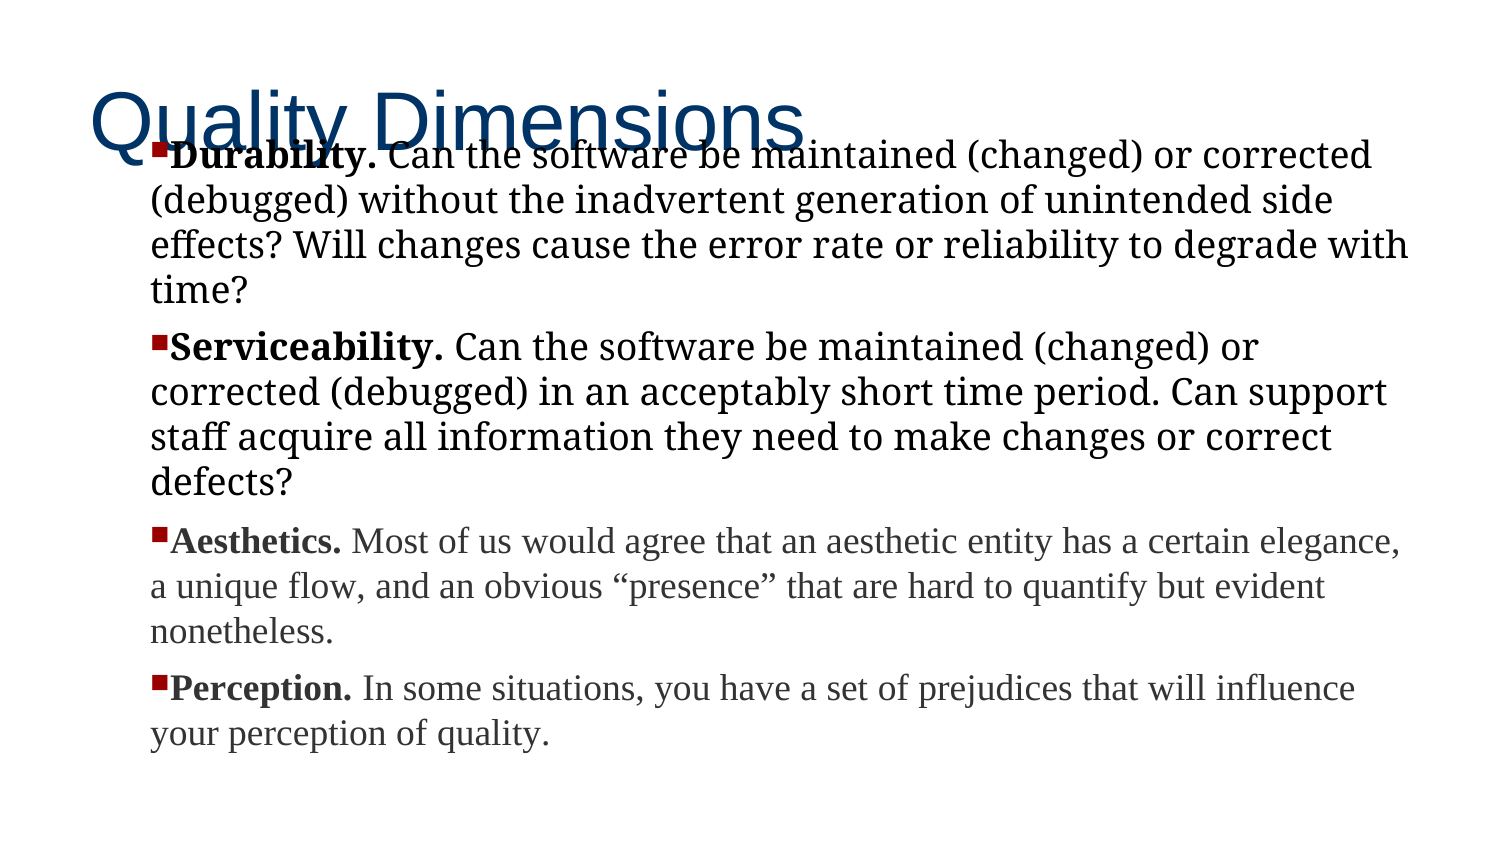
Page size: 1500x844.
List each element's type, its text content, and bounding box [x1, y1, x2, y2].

subtitle Durability. Can the software be maintained (changed) or corrected (debugged) without the inadvertent generation of unintended side effects? Will changes cause the error rate or reliability to degrade with time? Serviceability. Can the software be maintained (changed) or corrected (debugged) in an acceptably short time period. Can support staff acquire all information they need to make changes or correct defects? Aesthetics. Most of us would agree that an aesthetic entity has a certain elegance, a unique flow, and an obvious “presence” that are hard to quantify but evident nonetheless. Perception. In some situations, you have a set of prejudices that will influence your perception of quality. [75, 175, 1425, 709]
title Quality Dimensions [75, 33, 1425, 175]
